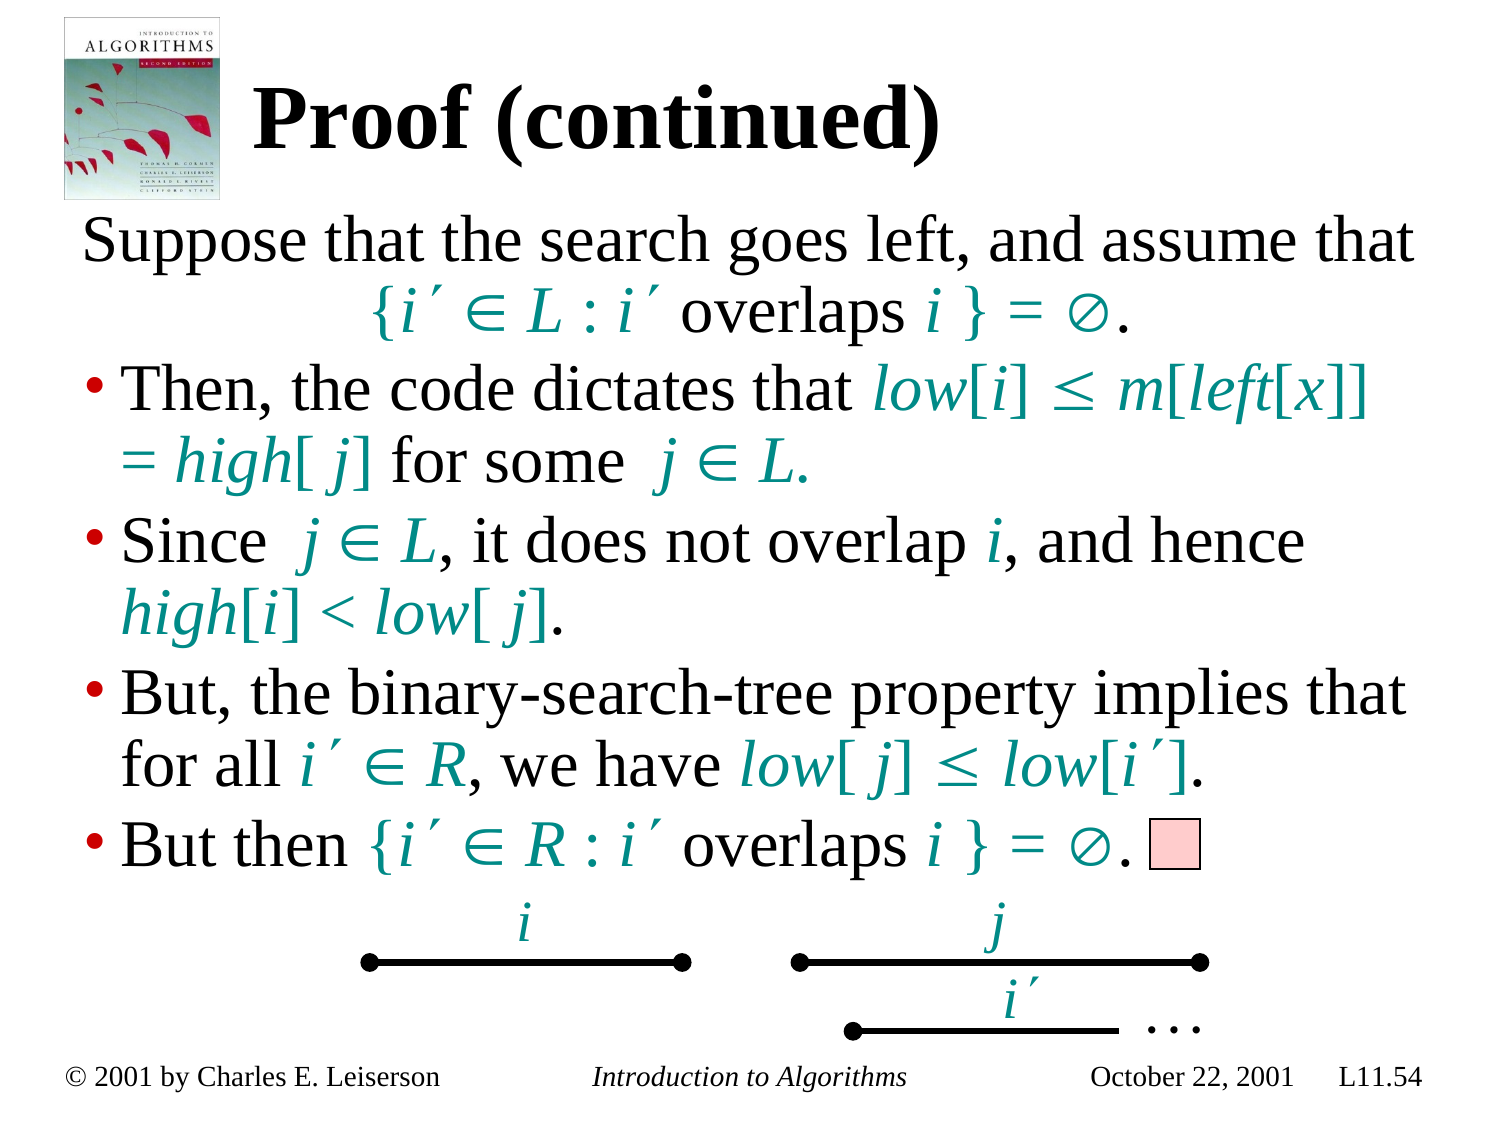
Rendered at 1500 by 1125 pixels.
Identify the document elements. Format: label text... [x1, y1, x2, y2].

picture [64, 17, 220, 200]
text_box i [501, 875, 548, 961]
title Proof (continued) [237, 24, 1475, 213]
text_box Introduction to Algorithms [577, 1049, 923, 1101]
text_box j [975, 875, 1022, 961]
text_box October 22, 2001 L11.<number> [982, 1049, 1438, 1101]
text_box Suppose that the search goes left, and assume that {i   L : i  overlaps i } = . [67, 187, 1433, 355]
text_box [1149, 818, 1200, 869]
text_box Then, the code dictates that low[i]  m[left[x]] = high[ j] for some j  L. Since j  L, it does not overlap i, and hence high[i] < low[ j]. But, the binary-search-tree property implies that for all i   R, we have low[ j]  low[i ]. But then {i   R : i  overlaps i } = . [68, 345, 1438, 890]
text_box  [1128, 974, 1225, 1071]
text_box i  [987, 952, 1058, 1038]
